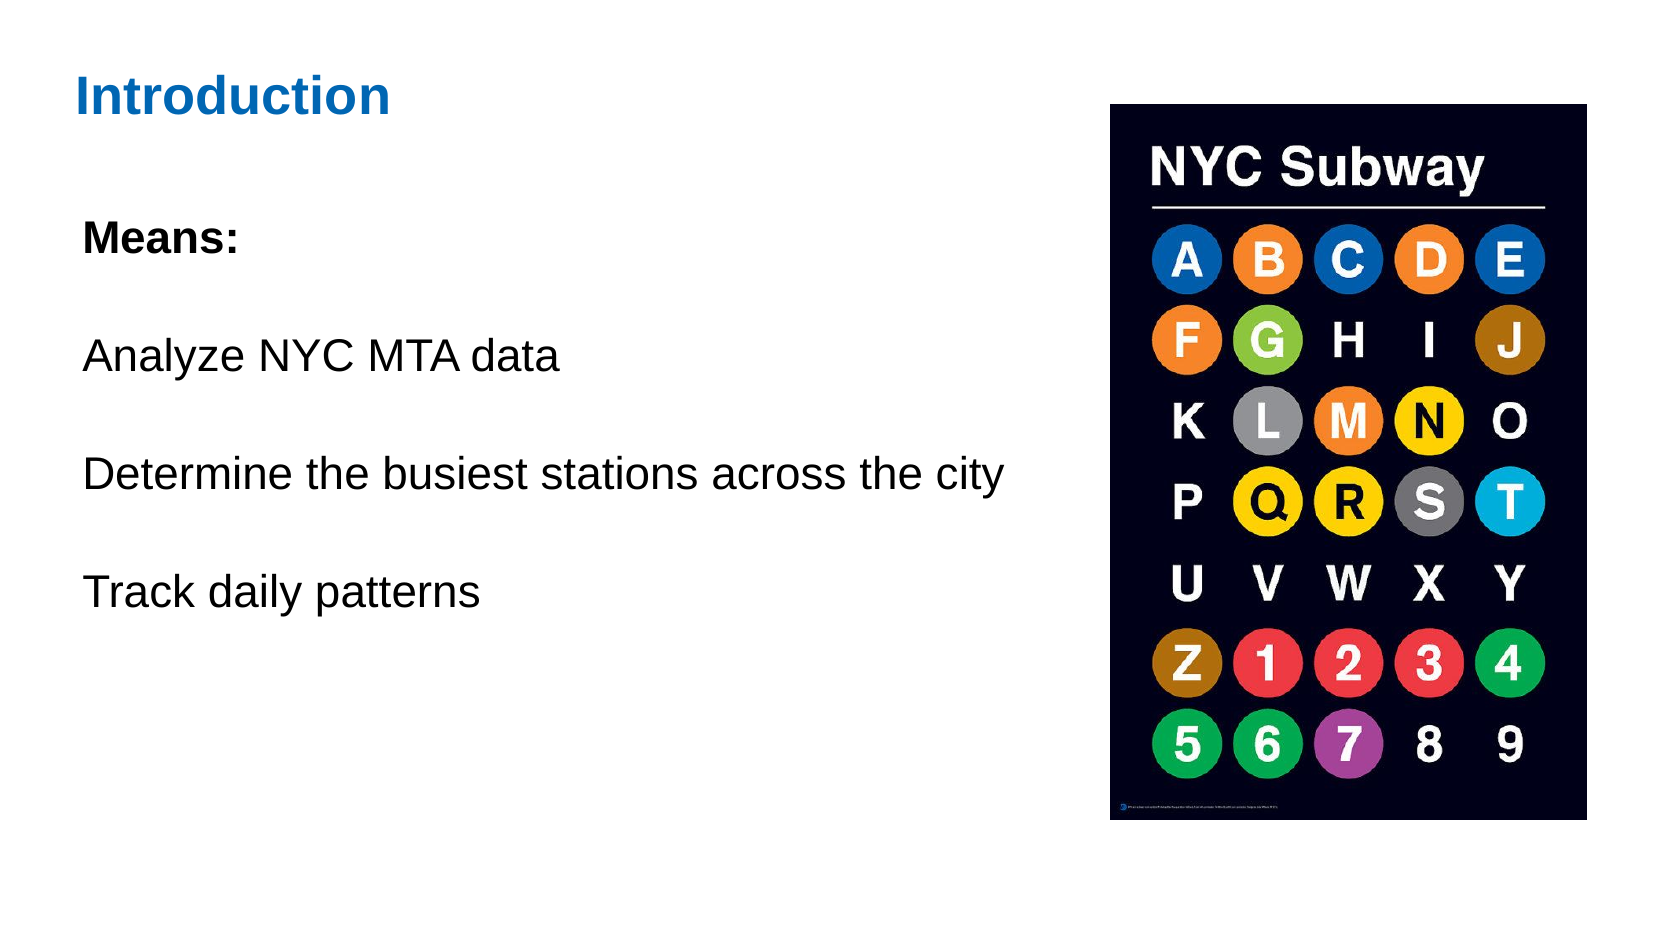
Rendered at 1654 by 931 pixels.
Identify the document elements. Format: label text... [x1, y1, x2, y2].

title Introduction [0, 11, 466, 181]
picture [1110, 104, 1587, 820]
text_box Means: Analyze NYC MTA data Determine the busiest stations across the city Track daily patterns [67, 197, 1088, 817]
